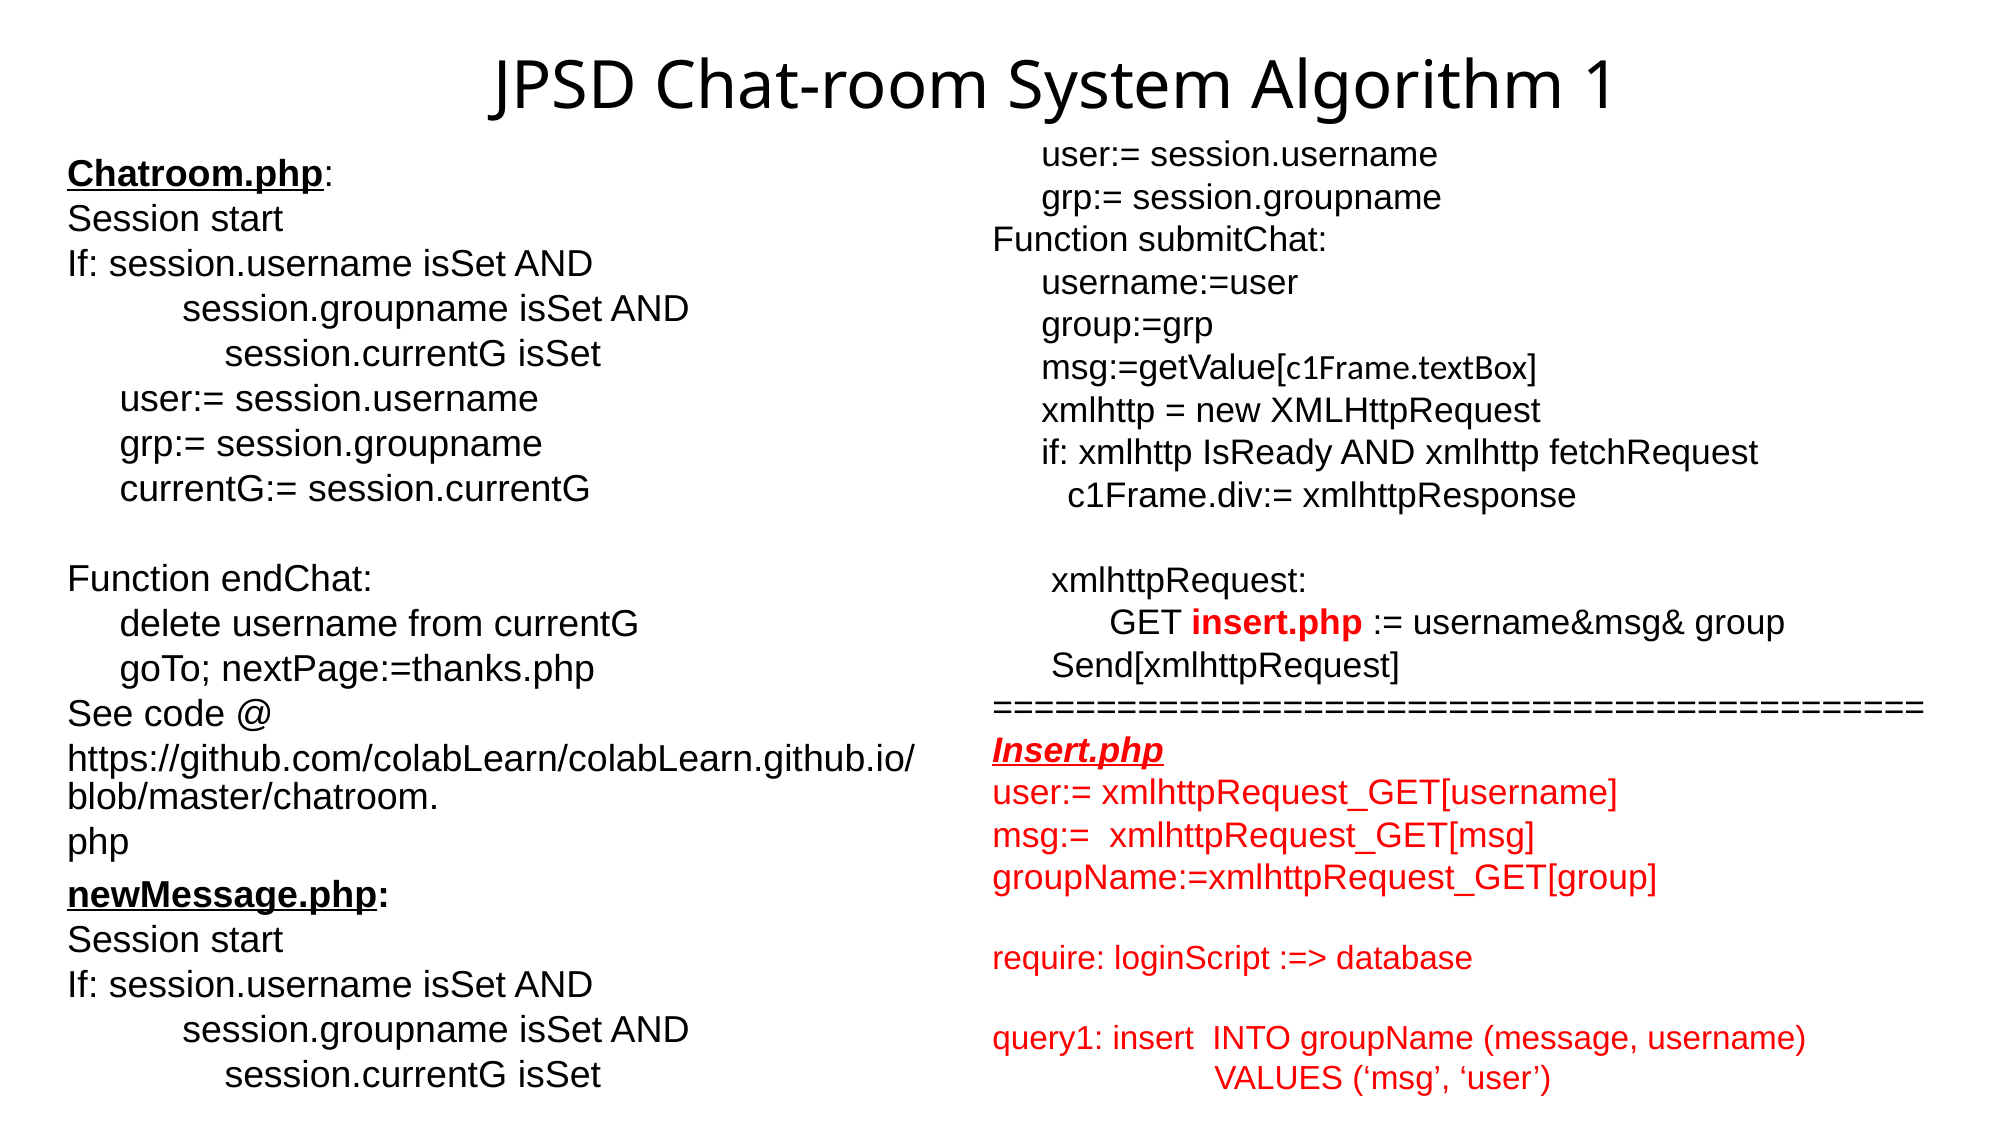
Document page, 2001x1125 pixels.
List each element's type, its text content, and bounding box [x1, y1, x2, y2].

text_box Chatroom.php: Session start If: session.username isSet AND session.groupname isSet AND session.currentG isSet user:= session.username grp:= session.groupname currentG:= session.currentG Function endChat: delete username from currentG goTo; nextPage:=thanks.php See code @ https://github.com/colabLearn/colabLearn.github.io/blob/master/chatroom.php [52, 141, 938, 862]
text_box newMessage.php: Session start If: session.username isSet AND session.groupname isSet AND session.currentG isSet [52, 862, 938, 1105]
title JPSD Chat-room System Algorithm 1 [365, 31, 1751, 142]
text_box user:= session.username grp:= session.groupname Function submitChat: username:=user group:=grp msg:=getValue[c1Frame.textBox] xmlhttp = new XMLHttpRequest if: xmlhttp IsReady AND xmlhttp fetchRequest c1Frame.div:= xmlhttpResponse xmlhttpRequest: GET insert.php := username&msg& group Send[xmlhttpRequest] ============================================= Insert.php user:= xmlhttpRequest_GET[username] msg:= xmlhttpRequest_GET[msg] groupName:=xmlhttpRequest_GET[group] require: loginScript :=> database query1: insert INTO groupName (message, username) VALUES (‘msg’, ‘user’) [977, 123, 1948, 1114]
